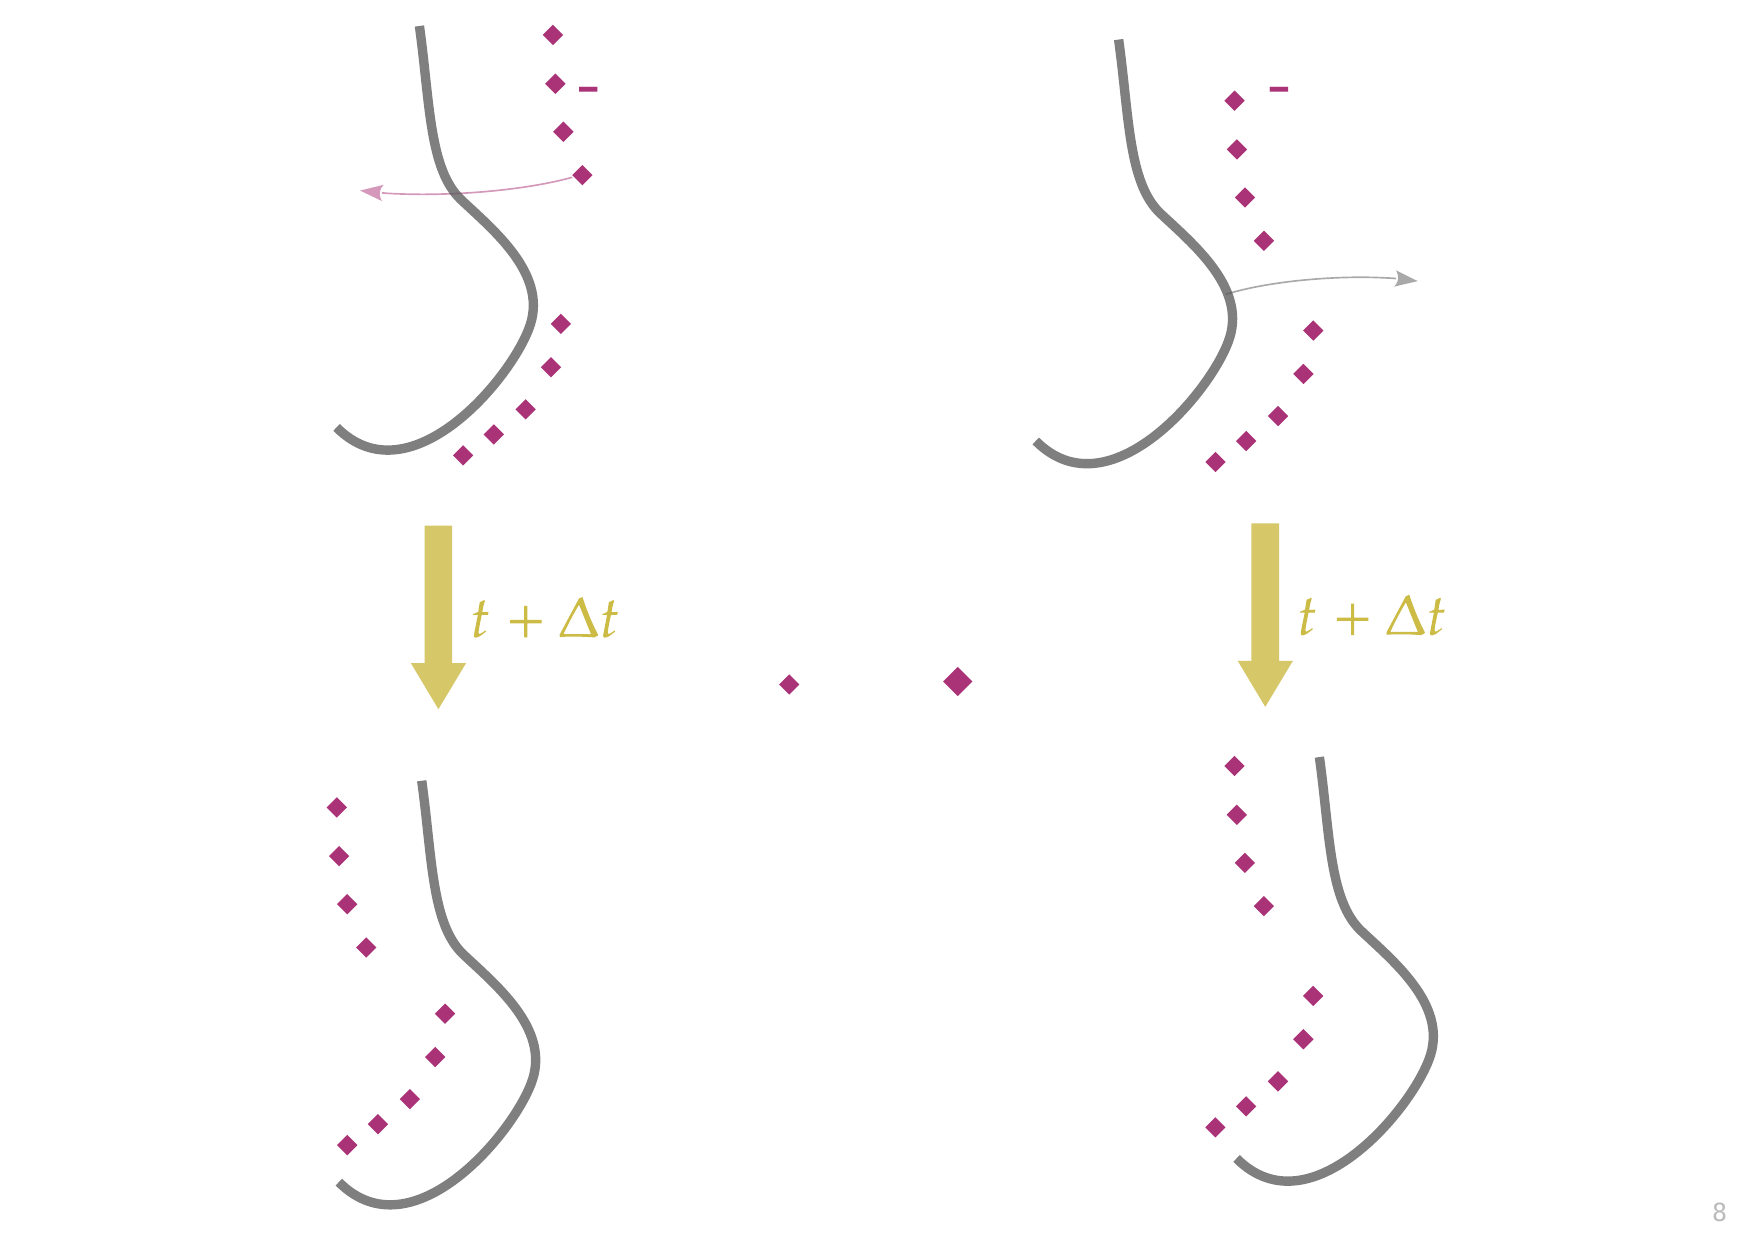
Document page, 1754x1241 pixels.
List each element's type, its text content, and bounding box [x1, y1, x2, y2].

text_box [943, 666, 973, 697]
text_box [1236, 430, 1257, 452]
text_box [515, 399, 536, 420]
text_box [545, 73, 562, 94]
text_box [1234, 187, 1256, 208]
text_box [1253, 895, 1275, 917]
text_box [1224, 90, 1245, 111]
text_box [1205, 1117, 1226, 1138]
text_box [472, 600, 489, 638]
text_box [1336, 603, 1369, 636]
text_box [1386, 594, 1425, 636]
text_box [337, 1134, 358, 1156]
text_box [1303, 985, 1324, 1007]
text_box [1253, 230, 1275, 251]
text_box [1293, 363, 1314, 385]
text_box [542, 24, 564, 46]
text_box [1205, 451, 1226, 473]
text_box [483, 424, 504, 445]
text_box [434, 1003, 456, 1024]
text_box [452, 445, 474, 466]
text_box [1237, 523, 1293, 707]
text_box [1299, 597, 1316, 636]
text_box [328, 846, 350, 867]
text_box [1429, 597, 1445, 636]
text_box [1303, 320, 1324, 341]
text_box [356, 937, 377, 958]
text_box – [1253, 47, 1306, 107]
text_box [337, 894, 358, 915]
text_box [1293, 1029, 1314, 1050]
text_box [410, 525, 467, 710]
text_box [779, 674, 800, 695]
text_box [572, 164, 593, 186]
text_box [326, 797, 347, 818]
text_box [399, 1088, 421, 1110]
text_box [1267, 405, 1289, 427]
text_box [1224, 755, 1245, 777]
text_box [510, 605, 542, 638]
text_box [1235, 1096, 1257, 1117]
text_box [550, 313, 572, 335]
text_box [553, 121, 574, 142]
text_box [1226, 139, 1248, 160]
text_box [602, 600, 618, 638]
text_box [367, 1114, 389, 1135]
text_box [1267, 1071, 1289, 1092]
text_box [540, 357, 562, 378]
text_box [1234, 852, 1256, 873]
text_box – [562, 47, 615, 107]
text_box [1226, 804, 1248, 825]
text_box [559, 597, 598, 638]
text_box [425, 1046, 446, 1068]
